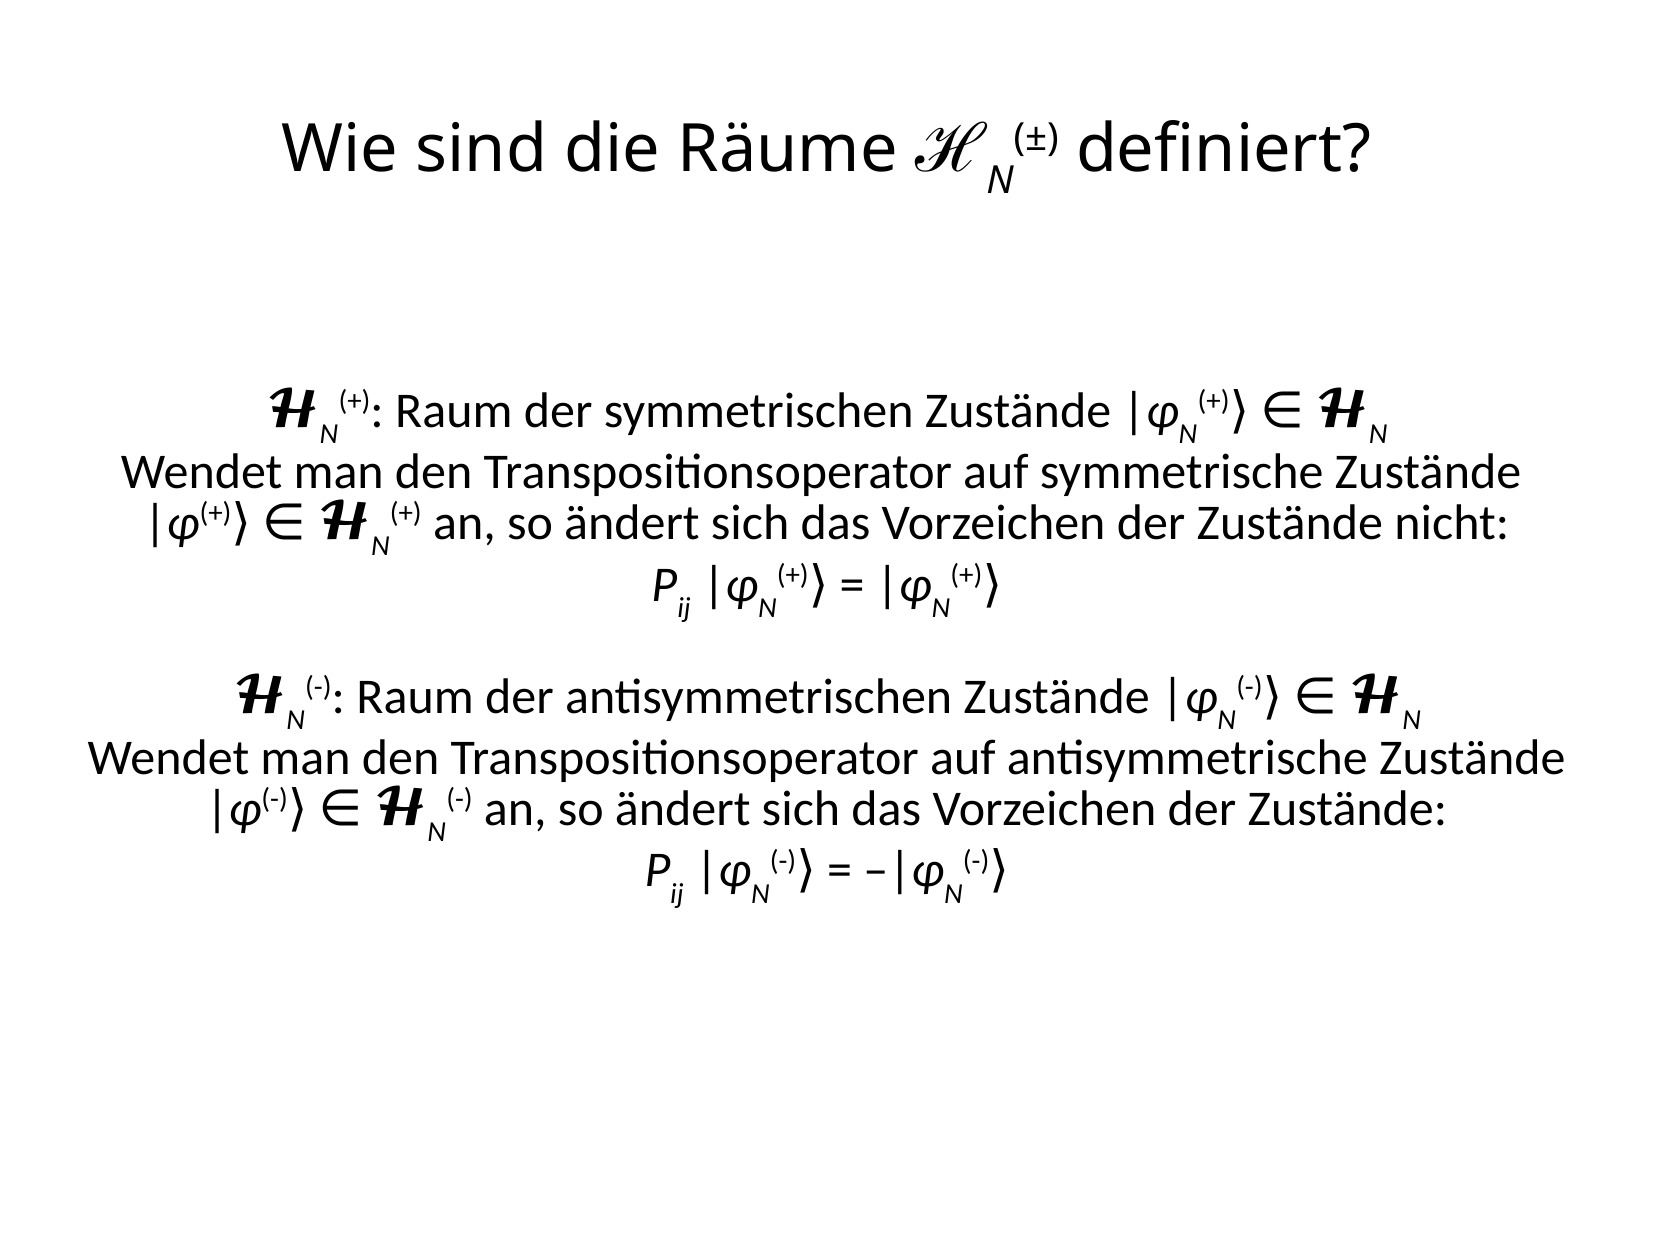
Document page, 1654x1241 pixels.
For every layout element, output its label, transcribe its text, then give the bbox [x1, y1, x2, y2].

subtitle 𝓗N(+): Raum der symmetrischen Zustände |φN(+)⟩ ∈ 𝓗N Wendet man den Transpositionsoperator auf symmetrische Zustände |φ(+)⟩ ∈ 𝓗N(+) an, so ändert sich das Vorzeichen der Zustände nicht: Pij |φN(+)⟩ = |φN(+)⟩ 𝓗N(-): Raum der antisymmetrischen Zustände |φN(-)⟩ ∈ 𝓗N Wendet man den Transpositionsoperator auf antisymmetrische Zustände |φ(-)⟩ ∈ 𝓗N(-) an, so ändert sich das Vorzeichen der Zustände: Pij |φN(-)⟩ = –|φN(-)⟩ [82, 290, 1571, 1010]
title Wie sind die Räume ℋN(±) definiert? [82, 49, 1571, 257]
